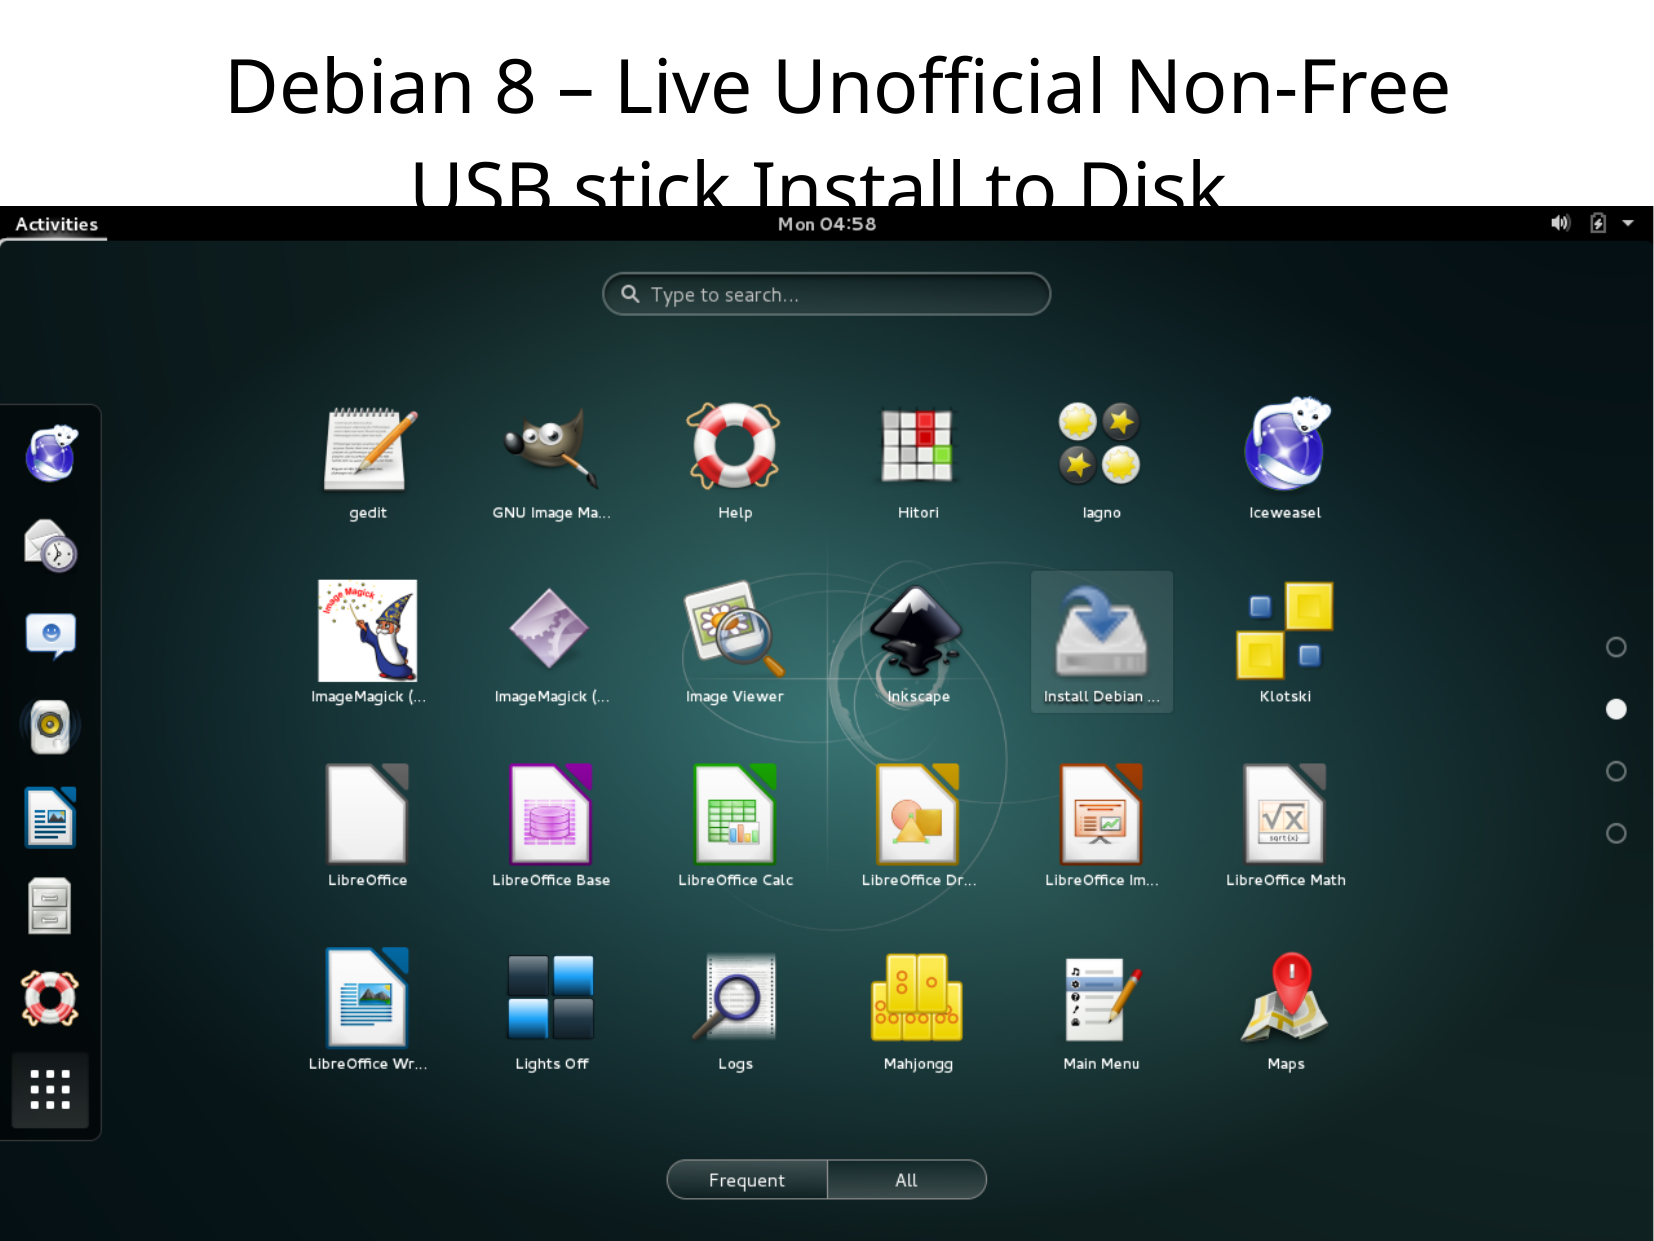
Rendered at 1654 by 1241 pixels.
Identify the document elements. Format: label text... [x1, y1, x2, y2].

title Debian 8 – Live Unofficial Non-Free USB stick Install to Disk [94, 53, 1583, 206]
picture [0, 206, 1654, 1241]
